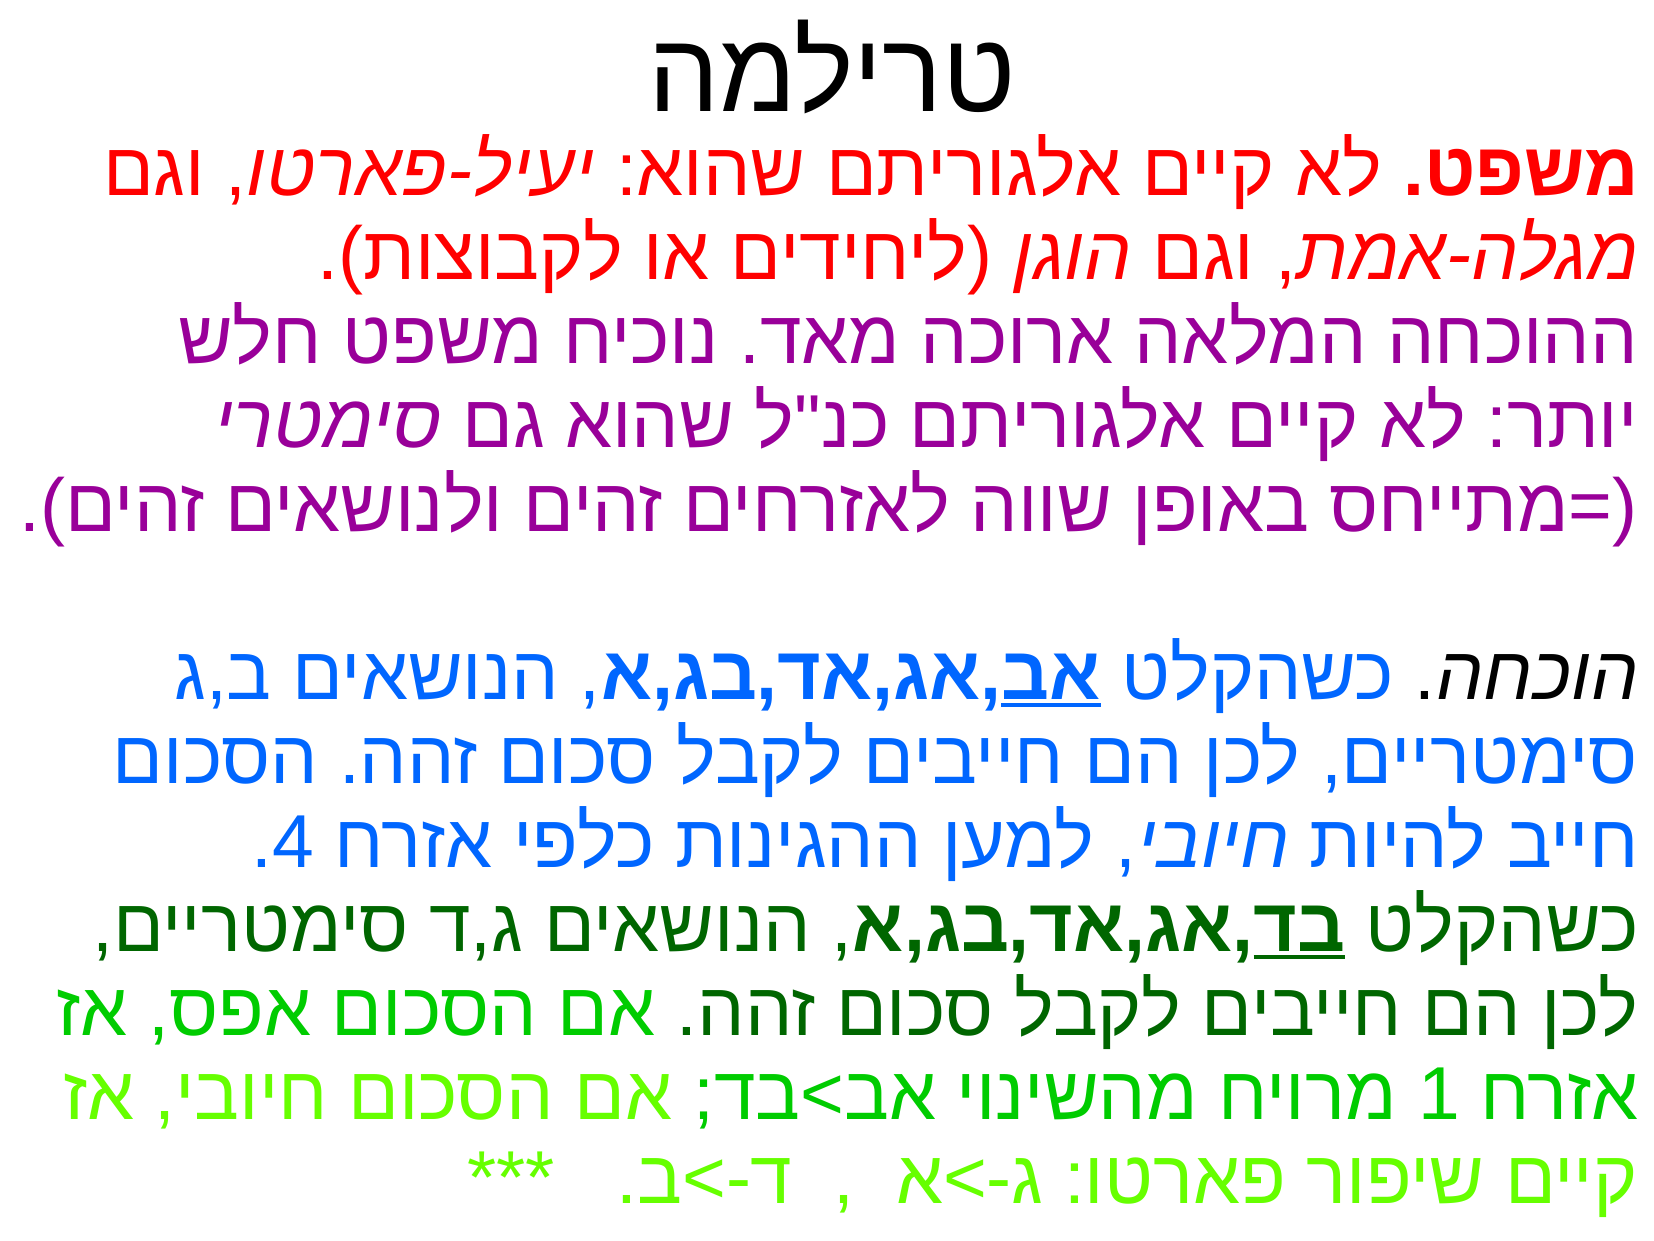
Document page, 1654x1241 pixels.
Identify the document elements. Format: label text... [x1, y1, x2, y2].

title טרילמה [45, 0, 1621, 120]
text_box משפט. לא קיים אלגוריתם שהוא: יעיל-פארטו, וגם מגלה-אמת, וגם הוגן (ליחידים או לקבוצות). ההוכחה המלאה ארוכה מאד. נוכיח משפט חלש יותר: לא קיים אלגוריתם כנ"ל שהוא גם סימטרי (=מתייחס באופן שווה לאזרחים זהים ולנושאים זהים). הוכחה. כשהקלט אב,אג,אד,בג,א, הנושאים ב,ג סימטריים, לכן הם חייבים לקבל סכום זהה. הסכום חייב להיות חיובי, למען ההגינות כלפי אזרח 4. כשהקלט בד,אג,אד,בג,א, הנושאים ג,ד סימטריים, לכן הם חייבים לקבל סכום זהה. אם הסכום אפס, אז אזרח 1 מרויח מהשינוי אב>בד; אם הסכום חיובי, אז קיים שיפור פארטו: ג->א , ד->ב. *** [0, 120, 1654, 1241]
